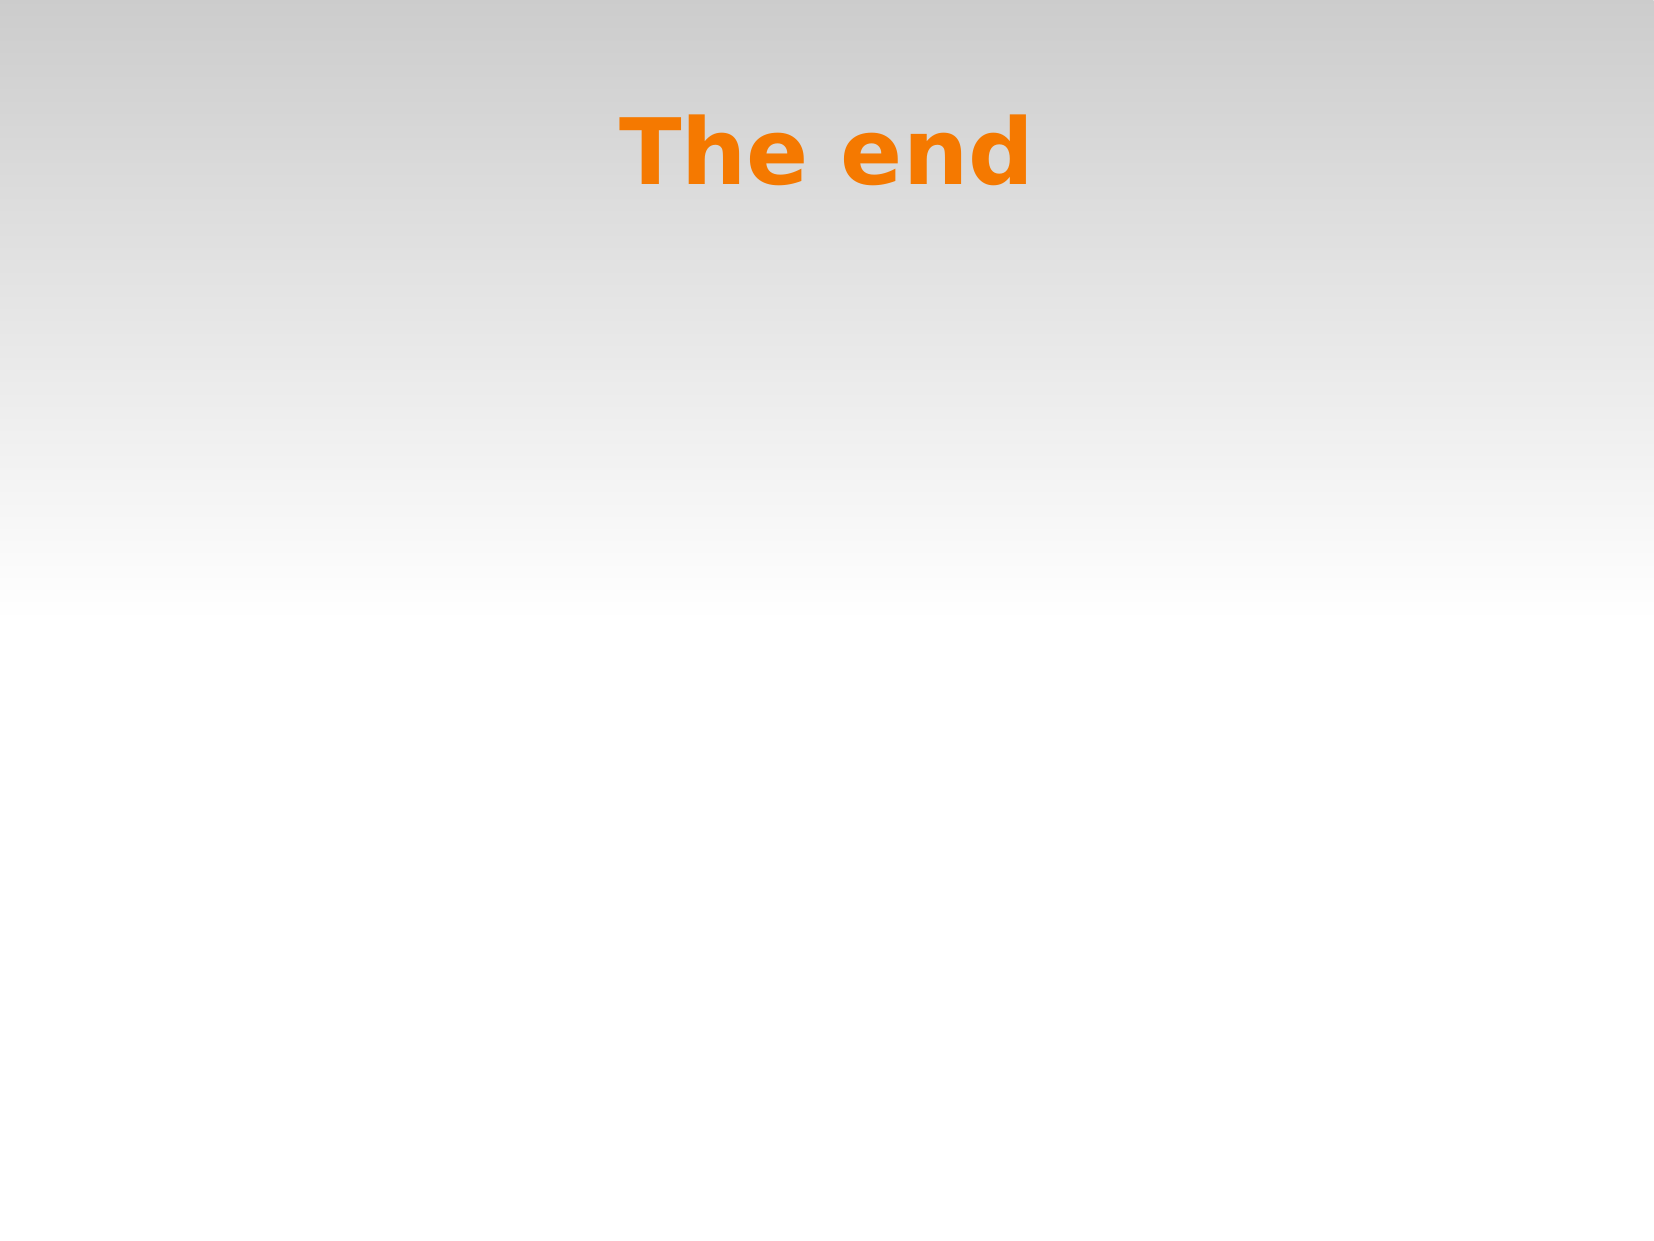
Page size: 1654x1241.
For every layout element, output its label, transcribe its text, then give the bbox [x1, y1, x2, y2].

title The end [82, 56, 1571, 250]
